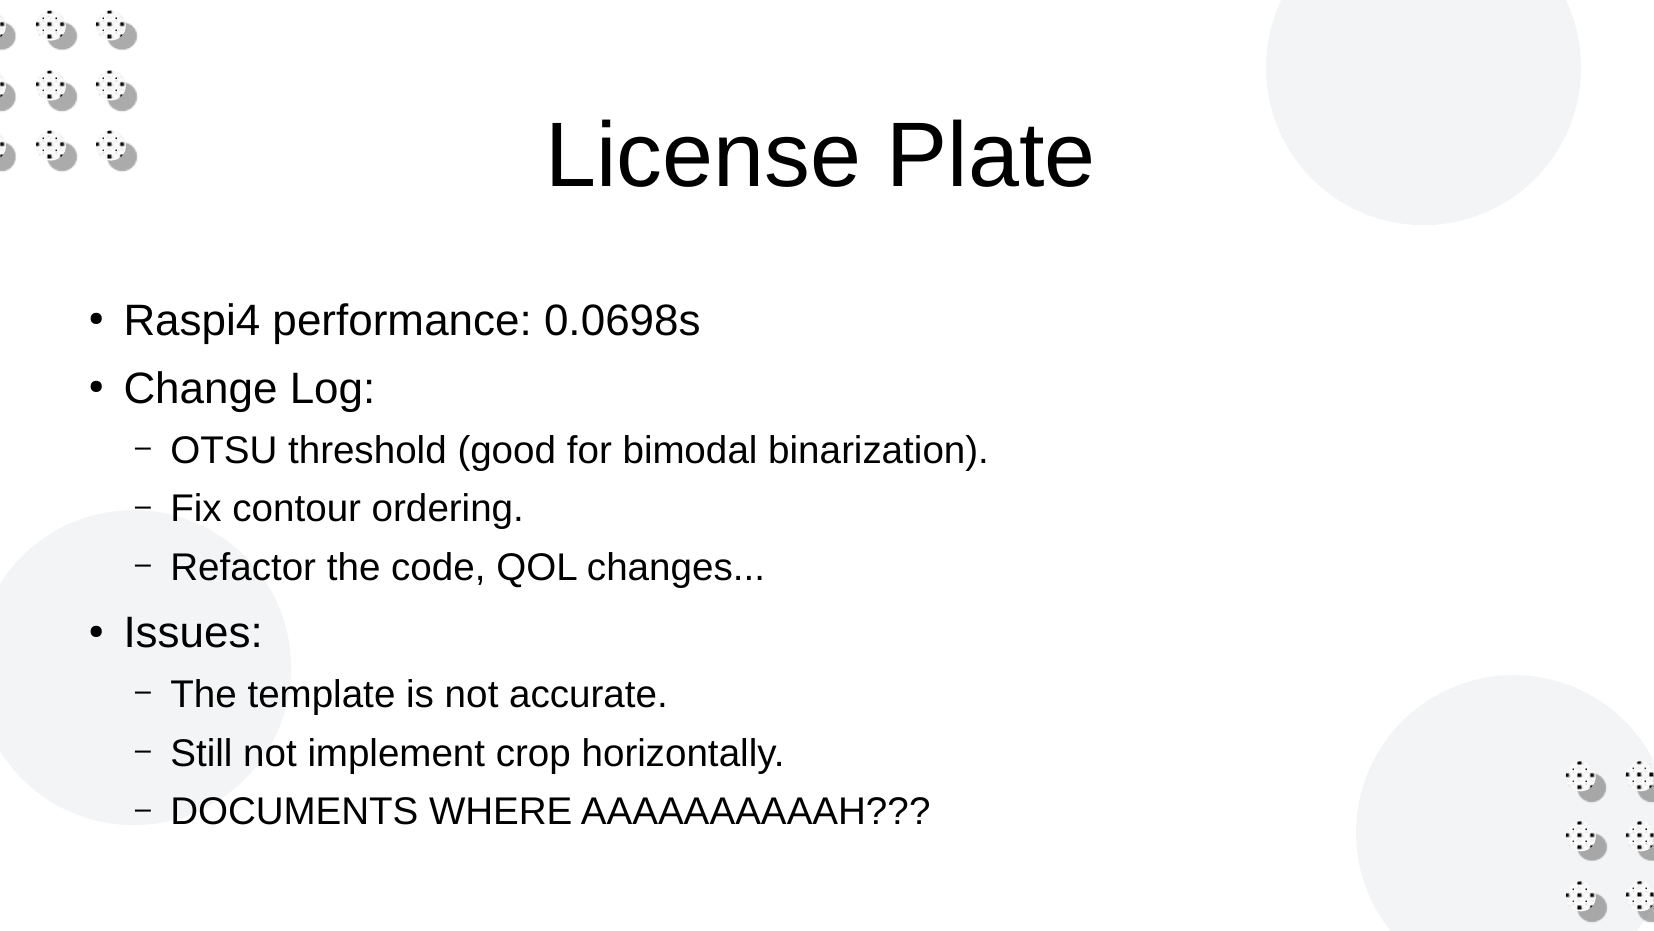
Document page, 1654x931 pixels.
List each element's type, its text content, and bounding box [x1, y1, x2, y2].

picture [1625, 761, 1654, 792]
title License Plate [76, 76, 1565, 233]
picture [1565, 761, 1596, 792]
picture [95, 10, 126, 41]
picture [0, 13, 6, 38]
picture [1565, 881, 1596, 912]
picture [1565, 821, 1596, 852]
picture [35, 130, 67, 161]
picture [0, 73, 6, 98]
picture [35, 10, 66, 41]
picture [1625, 881, 1654, 912]
list Raspi4 performance: 0.0698s Change Log: OTSU threshold (good for bimodal binarization). Fix contour ordering. Refactor the code, QOL changes... Issues: The template is not accurate. Still not implement crop horizontally. DOCUMENTS WHERE AAAAAAAAAAH??? [76, 295, 1565, 835]
picture [0, 133, 7, 158]
picture [1625, 821, 1654, 852]
picture [99, 70, 123, 76]
picture [35, 70, 66, 101]
